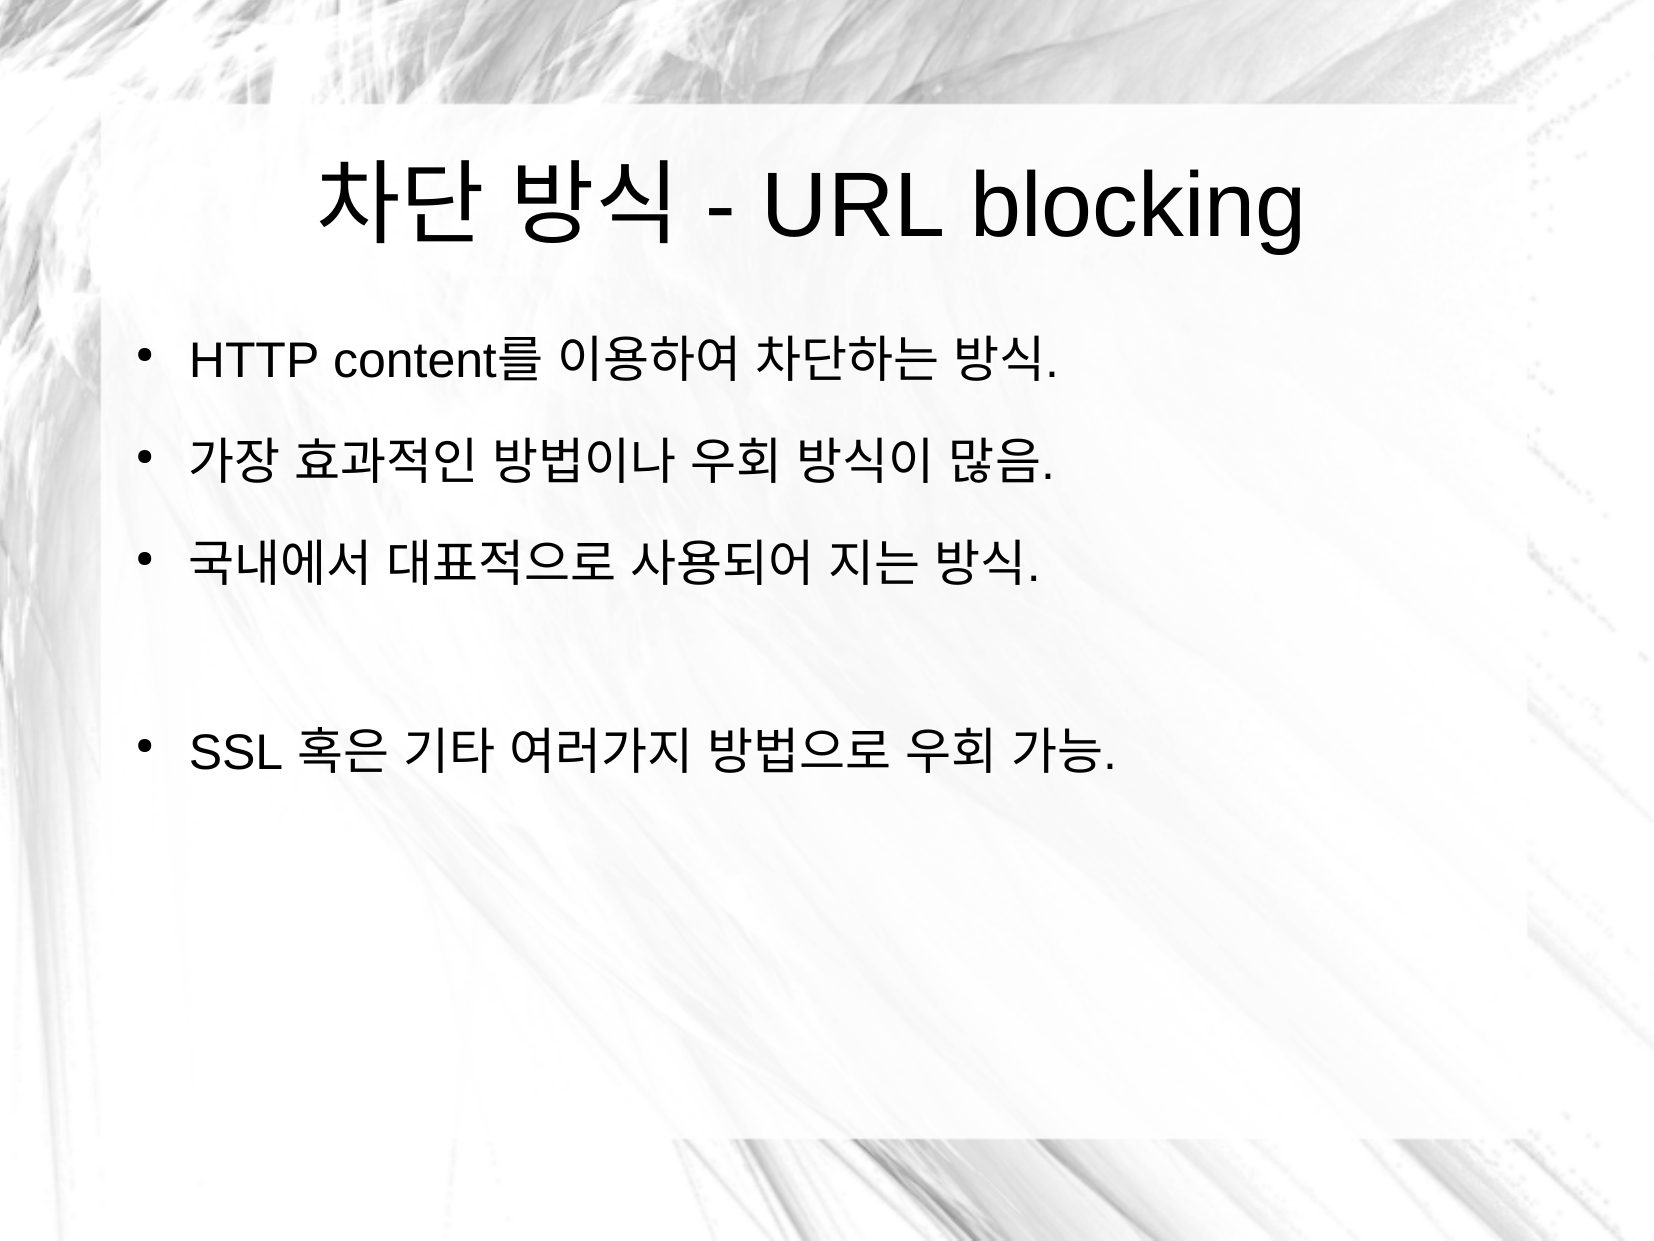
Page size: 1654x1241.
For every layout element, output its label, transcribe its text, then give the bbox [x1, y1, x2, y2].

list HTTP content를 이용하여 차단하는 방식. 가장 효과적인 방법이나 우회 방식이 많음. 국내에서 대표적으로 사용되어 지는 방식. SSL 혹은 기타 여러가지 방법으로 우회 가능. [118, 319, 1571, 945]
picture [0, 0, 1654, 1241]
title 차단 방식 - URL blocking [118, 112, 1506, 281]
